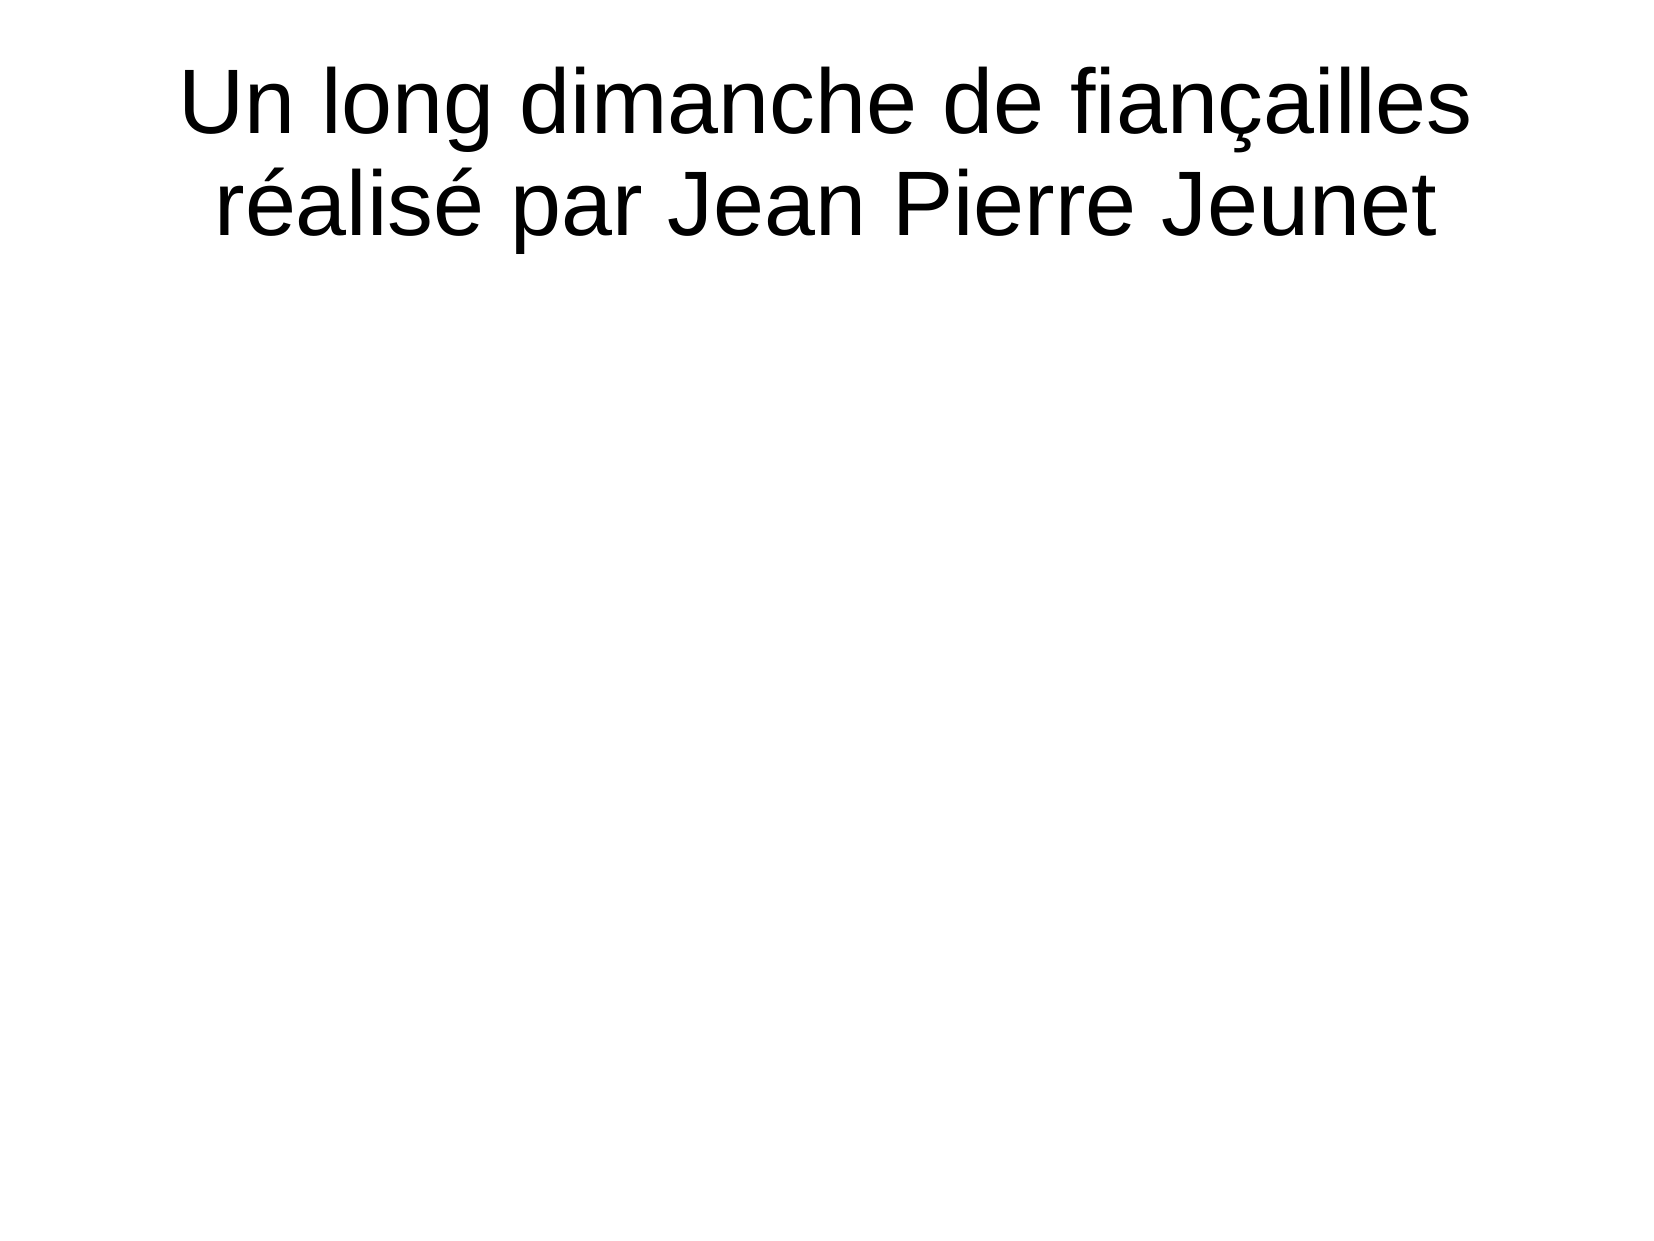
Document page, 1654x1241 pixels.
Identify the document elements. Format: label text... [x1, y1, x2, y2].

title Un long dimanche de fiançailles réalisé par Jean Pierre Jeunet [82, 49, 1571, 257]
